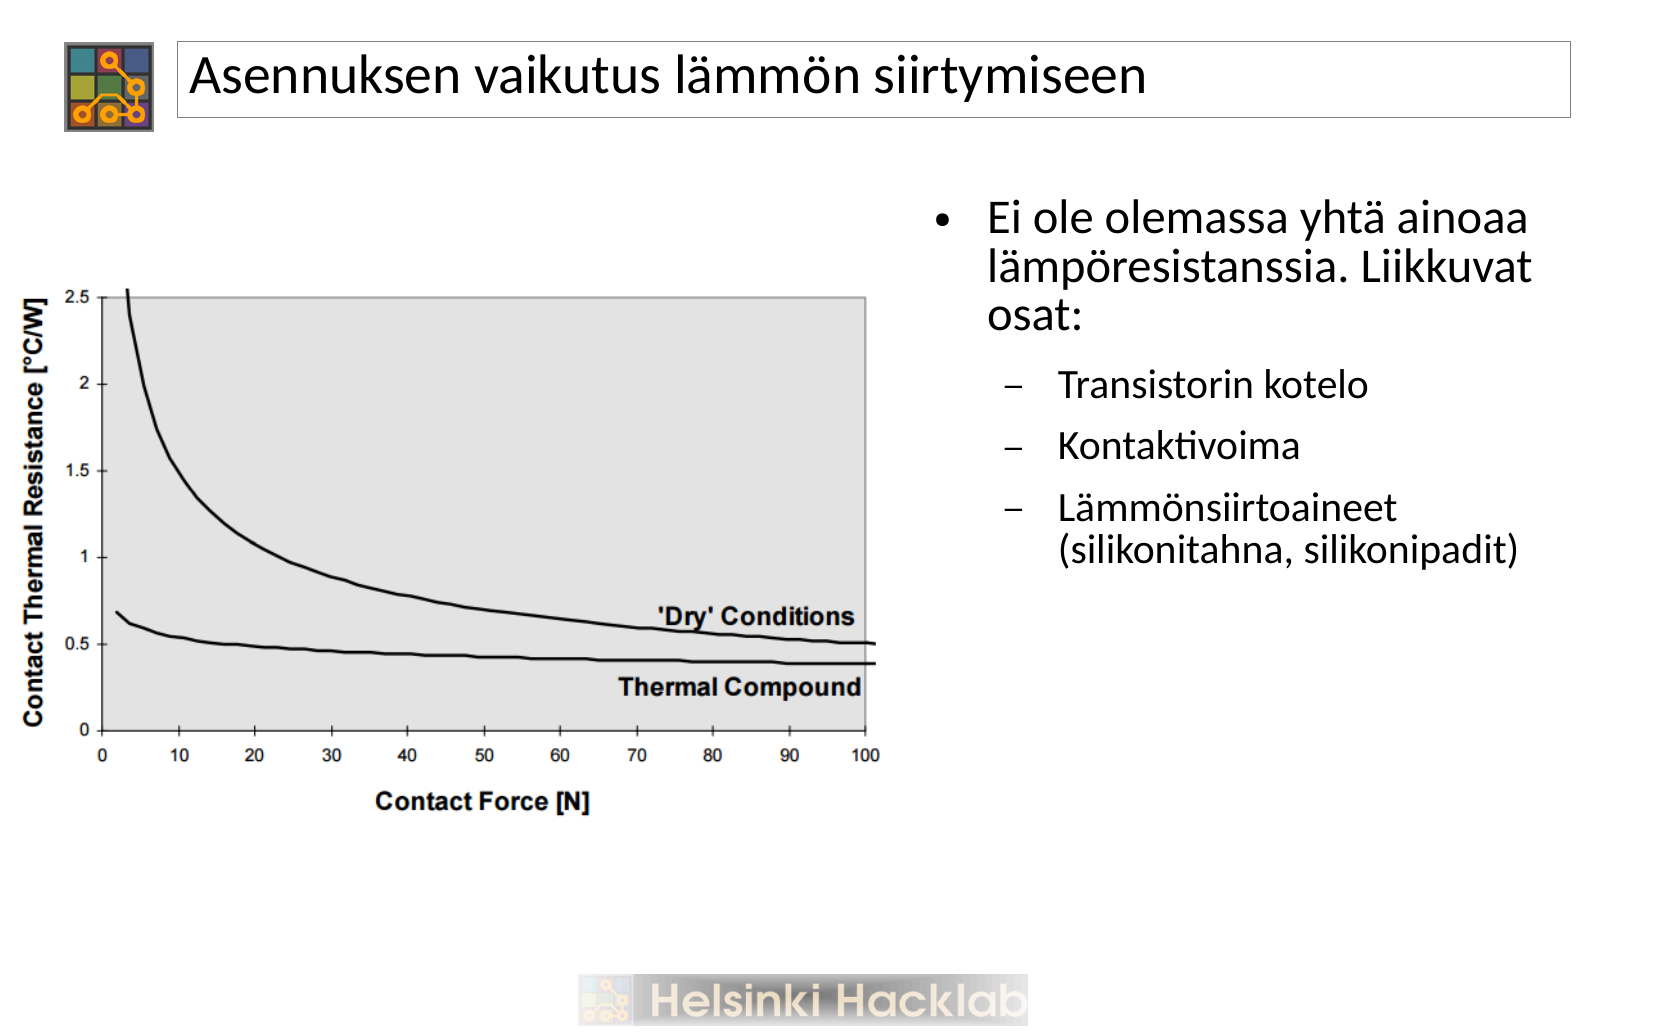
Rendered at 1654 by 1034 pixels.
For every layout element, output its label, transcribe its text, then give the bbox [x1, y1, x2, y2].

picture [64, 42, 154, 132]
picture [14, 281, 894, 823]
list Ei ole olemassa yhtä ainoaa lämpöresistanssia. Liikkuvat osat: Transistorin kotelo Kontaktivoima Lämmönsiirtoaineet (silikonitahna, silikonipadit) [916, 196, 1571, 945]
title Asennuksen vaikutus lämmön siirtymiseen [177, 41, 1571, 118]
